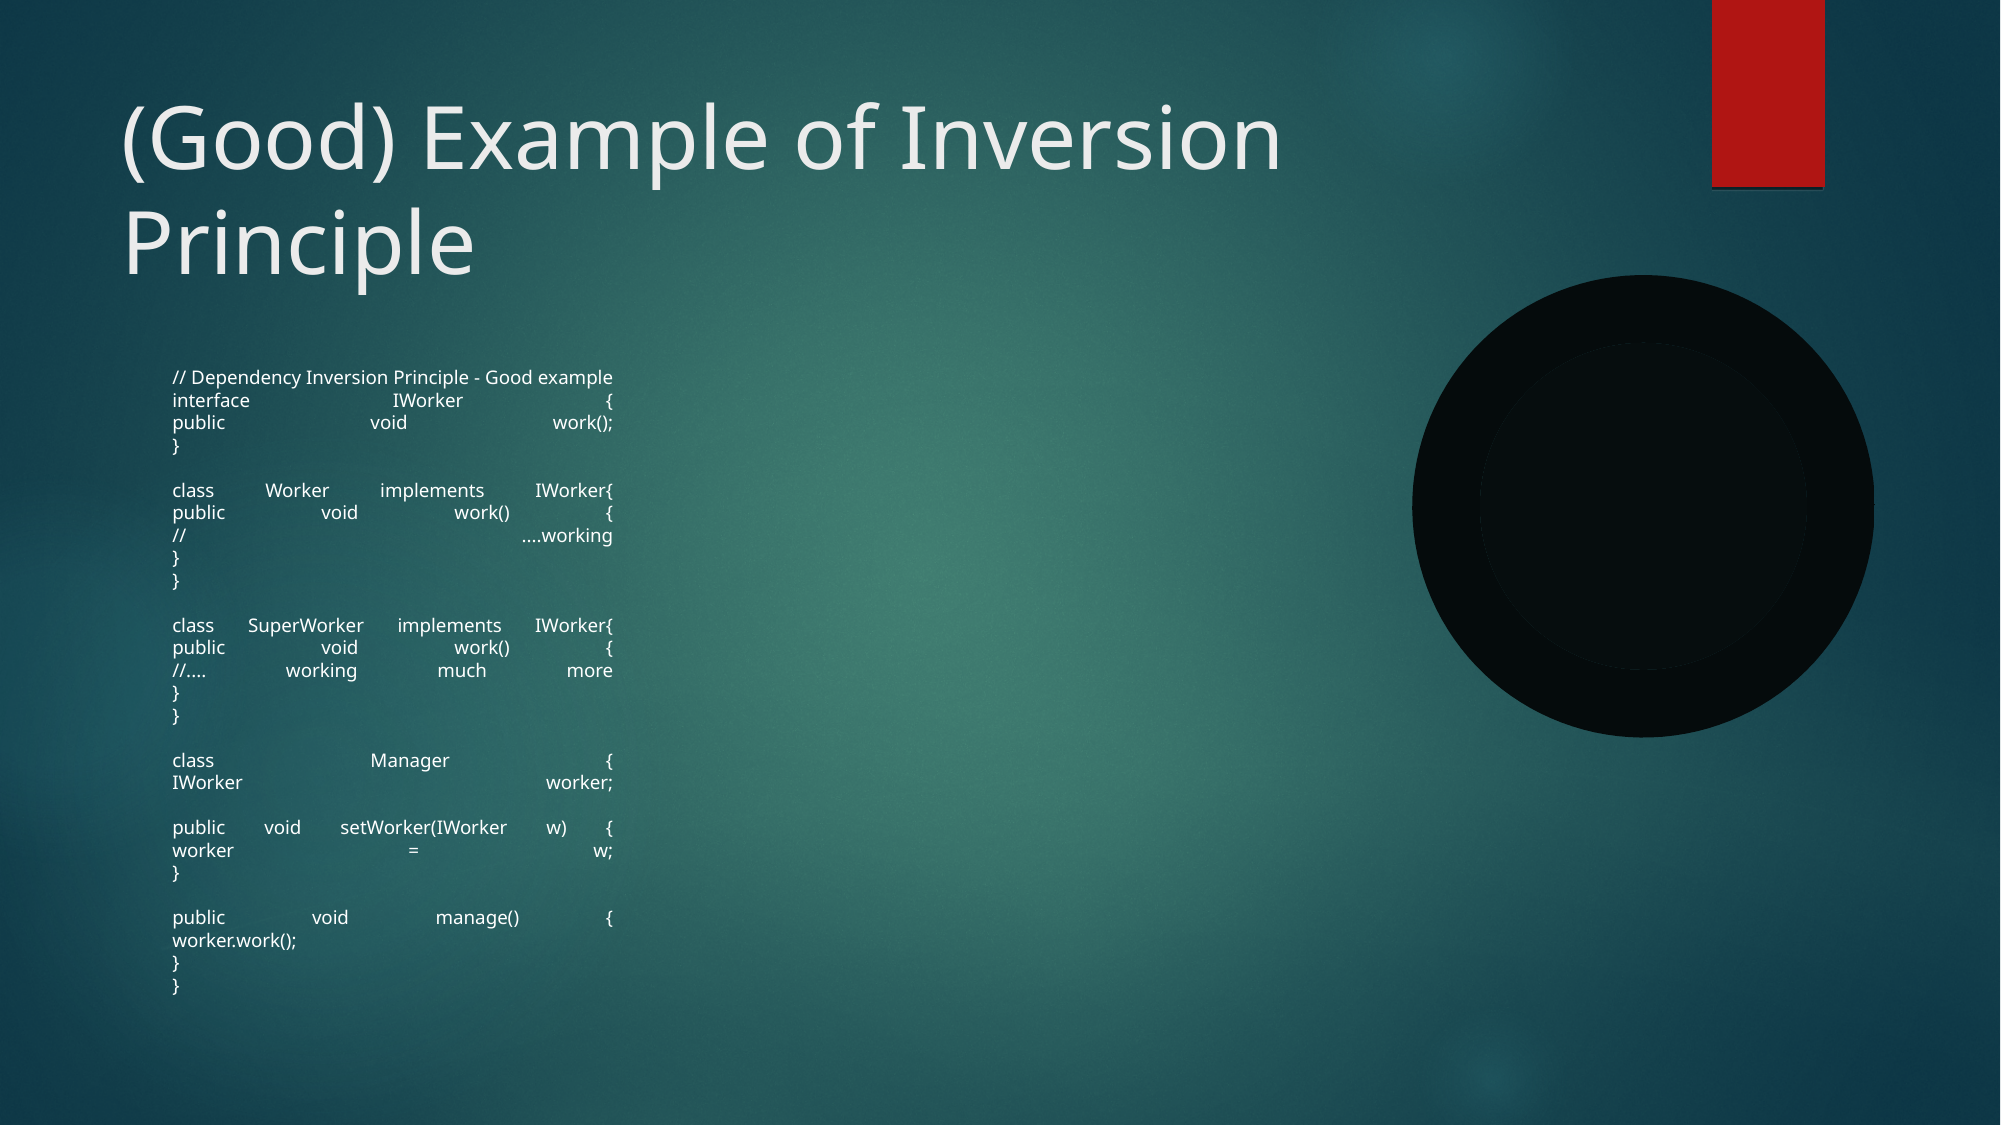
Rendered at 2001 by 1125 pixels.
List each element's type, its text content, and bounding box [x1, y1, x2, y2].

list // Dependency Inversion Principle - Good example interface IWorker { public void work(); } class Worker implements IWorker{ public void work() { // ....working } } class SuperWorker implements IWorker{ public void work() { //.... working much more } } class Manager { IWorker worker; public void setWorker(IWorker w) { worker = w; } public void manage() { worker.work(); } } [157, 343, 610, 1041]
title (Good) Example of Inversion Principle [106, 74, 1649, 305]
